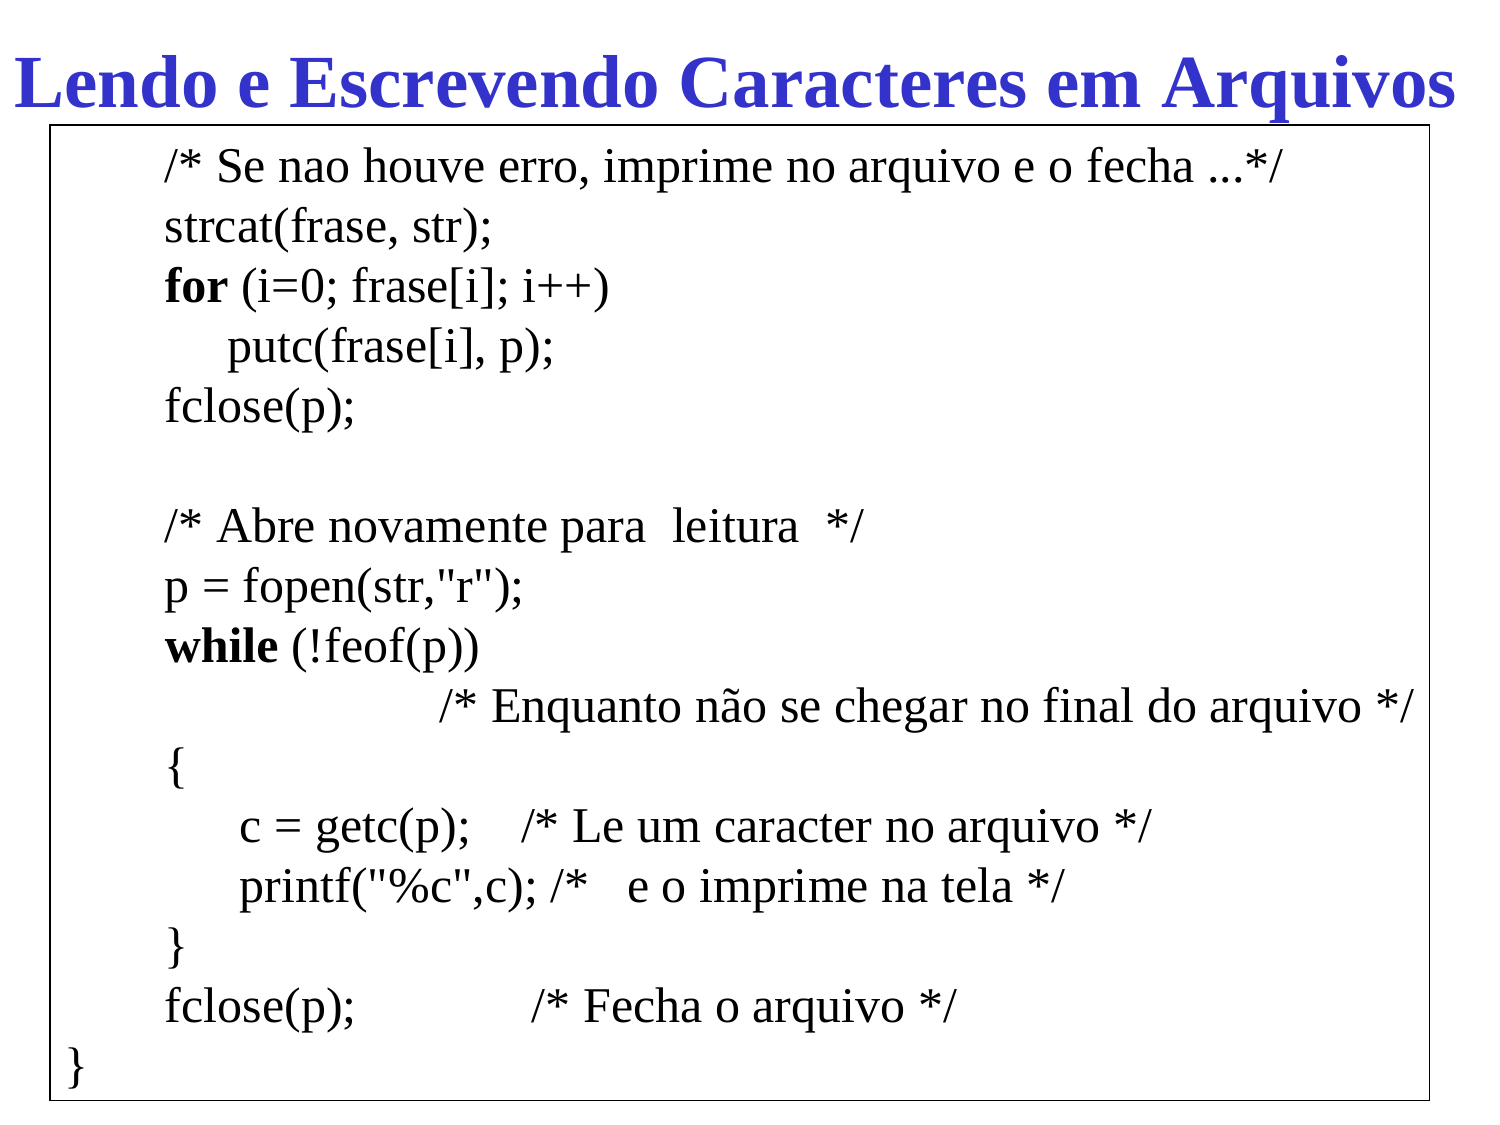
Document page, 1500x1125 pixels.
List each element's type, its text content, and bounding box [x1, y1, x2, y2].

text_box Lendo e Escrevendo Caracteres em Arquivos [0, 24, 1474, 131]
text_box /* Se nao houve erro, imprime no arquivo e o fecha ...*/ strcat(frase, str); for (i=0; frase[i]; i++) putc(frase[i], p); fclose(p); /* Abre novamente para leitura */ p = fopen(str,"r"); while (!feof(p)) /* Enquanto não se chegar no final do arquivo */ { c = getc(p); /* Le um caracter no arquivo */ printf("%c",c); /* e o imprime na tela */ } fclose(p); /* Fecha o arquivo */ } [50, 124, 1430, 1101]
